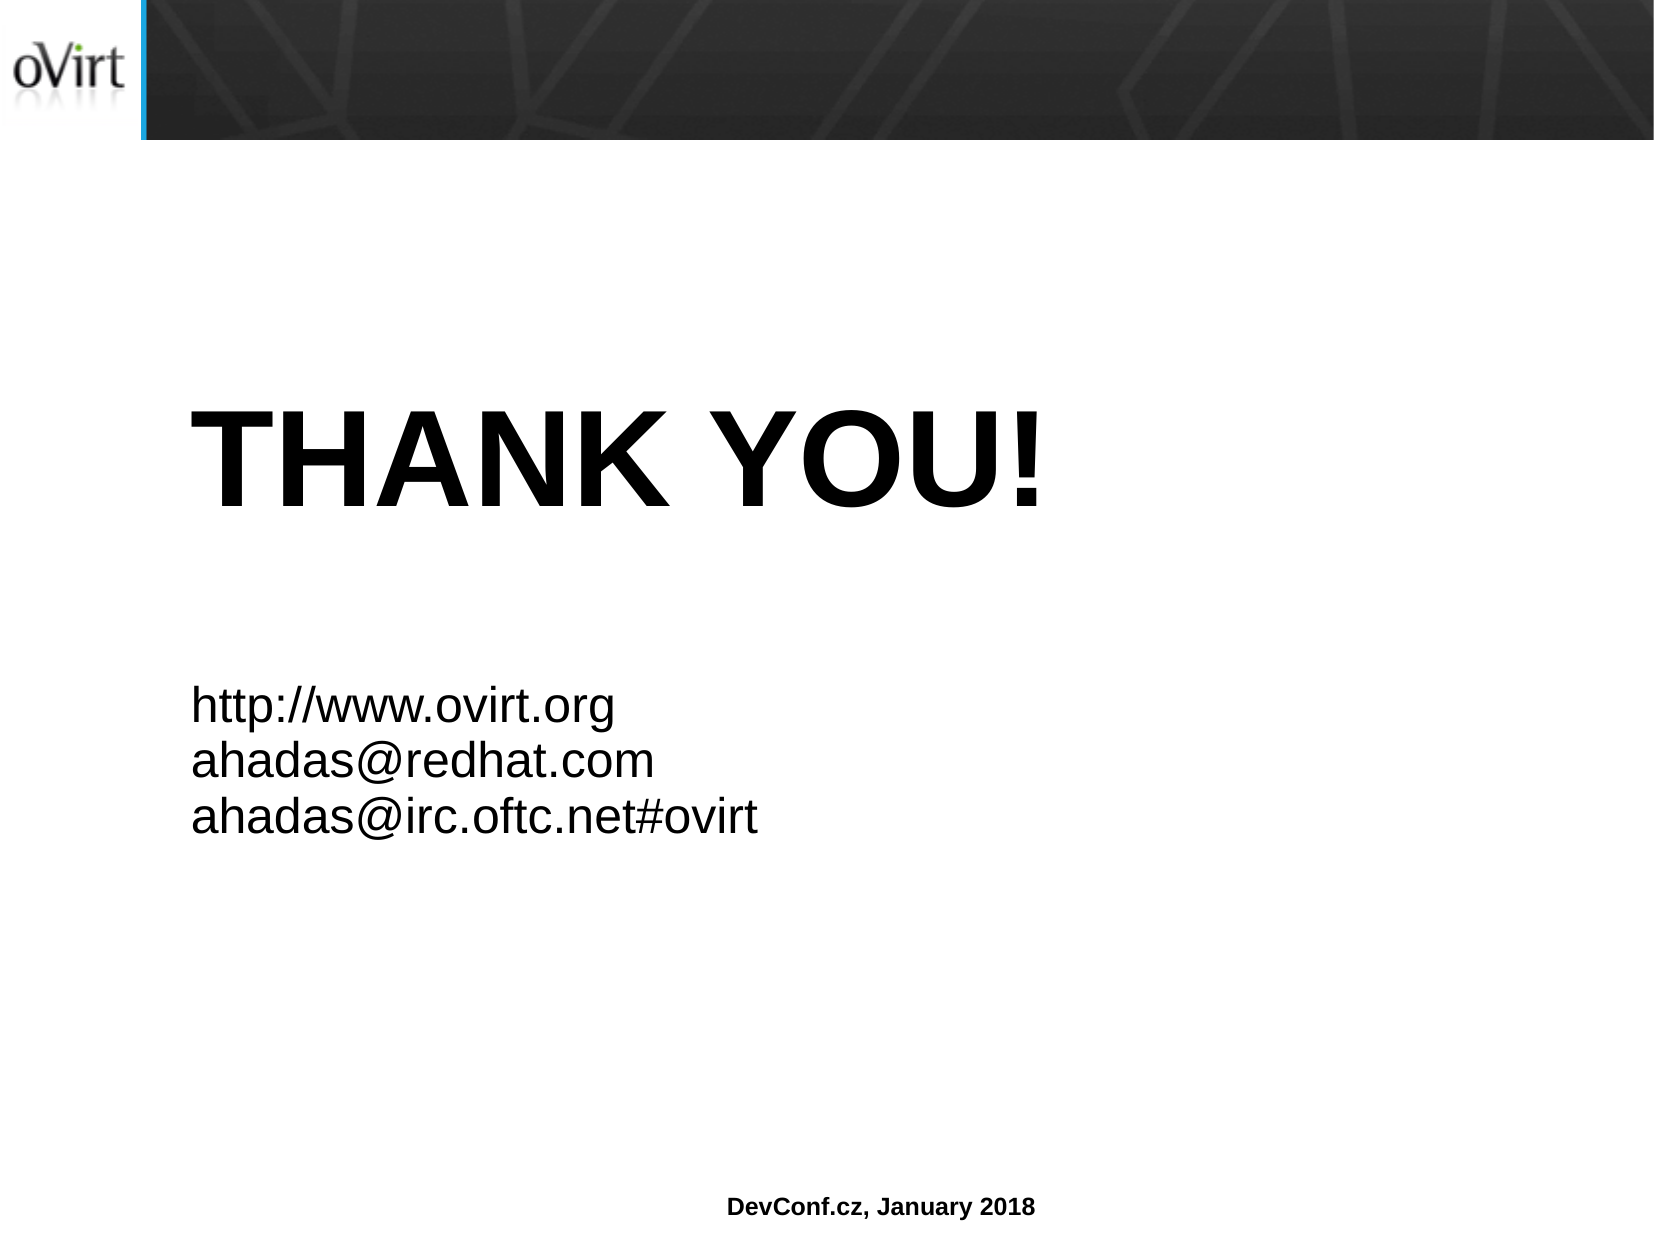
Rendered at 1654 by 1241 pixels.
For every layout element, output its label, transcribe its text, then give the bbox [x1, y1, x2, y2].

text_box http://www.ovirt.org ahadas@redhat.com ahadas@irc.oftc.net#ovirt [176, 669, 1549, 852]
picture [0, 0, 1654, 140]
text_box THANK YOU! [175, 374, 1549, 519]
